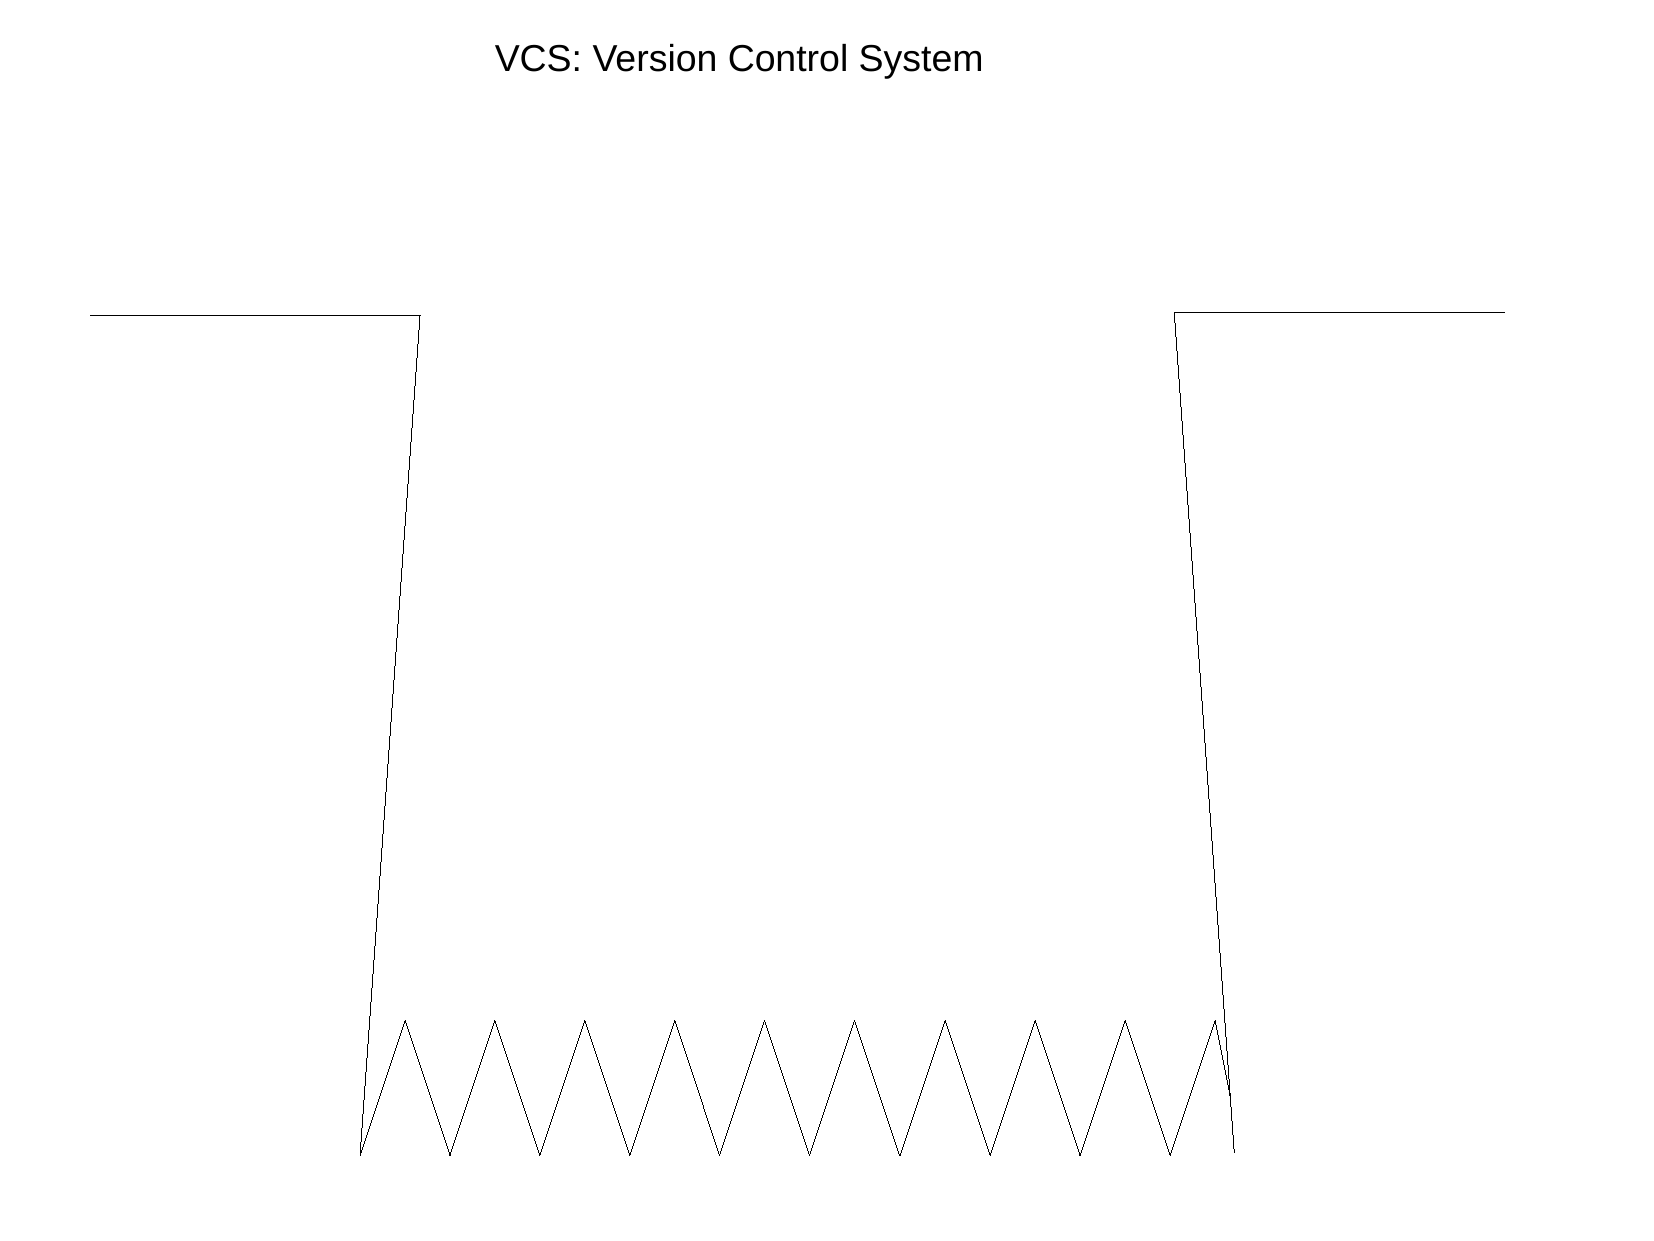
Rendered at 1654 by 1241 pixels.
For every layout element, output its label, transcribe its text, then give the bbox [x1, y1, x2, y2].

text_box VCS: Version Control System [480, 30, 1141, 87]
